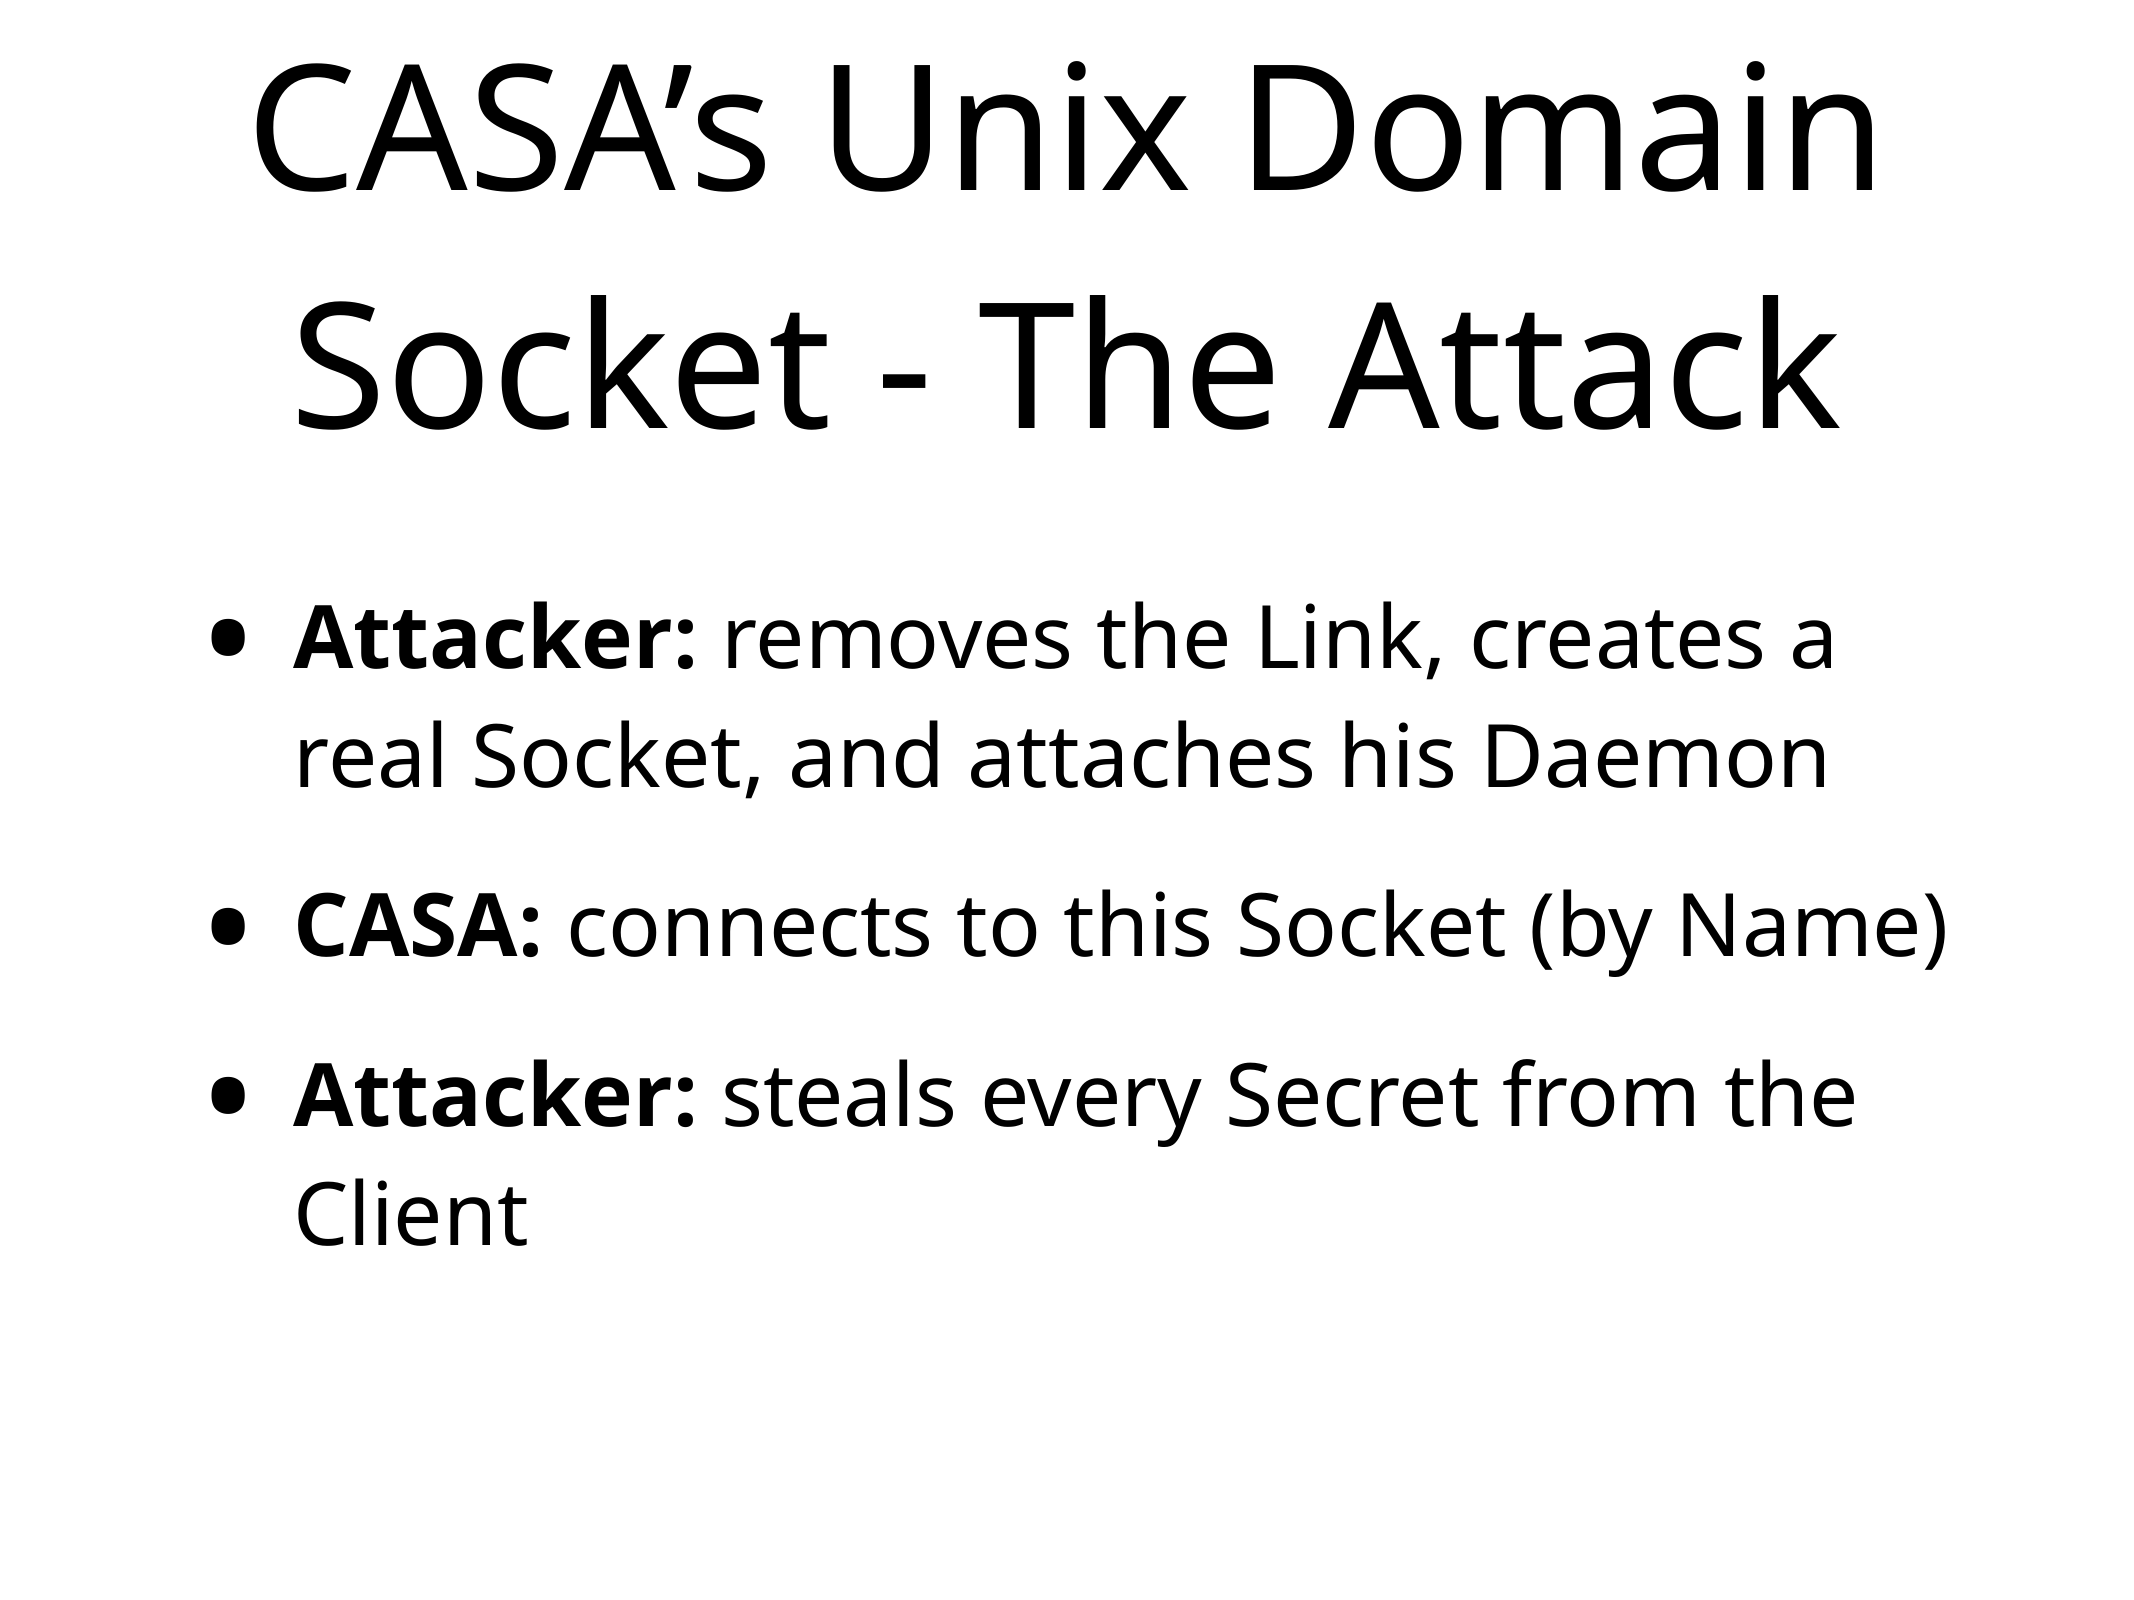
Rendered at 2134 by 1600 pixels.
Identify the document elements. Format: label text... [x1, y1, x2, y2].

title CASA’s Unix Domain Socket - The Attack [208, 31, 1925, 452]
list Attacker: removes the Link, creates a real Socket, and attaches his Daemon CASA: connects to this Socket (by Name) Attacker: steals every Secret from the Client [139, 454, 1992, 1392]
